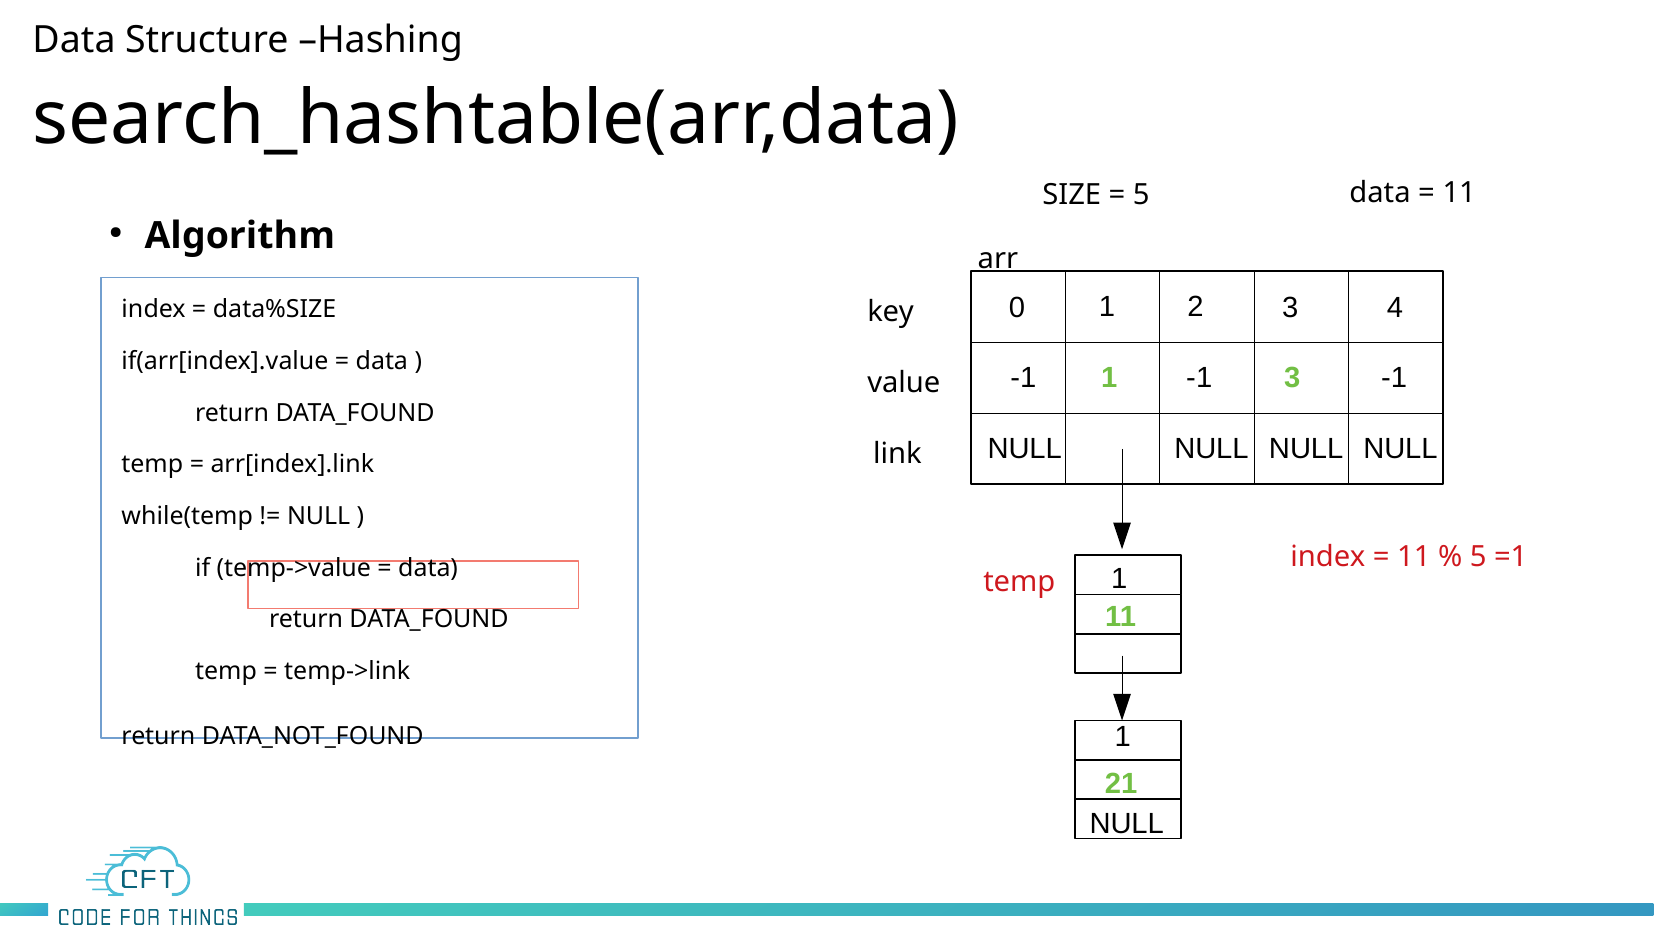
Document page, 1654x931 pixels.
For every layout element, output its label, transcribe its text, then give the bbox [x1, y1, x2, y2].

text_box [100, 277, 638, 739]
text_box Algorithm [94, 200, 886, 269]
text_box -1 [1366, 353, 1422, 402]
text_box [1066, 271, 1159, 342]
text_box NULL [972, 424, 1077, 473]
text_box NULL [1254, 424, 1348, 473]
text_box 1 [1099, 712, 1146, 759]
text_box [1160, 271, 1254, 342]
text_box key [852, 283, 1018, 353]
text_box value [852, 353, 1018, 437]
text_box data = 11 [1334, 163, 1512, 214]
text_box 2 [1172, 282, 1219, 331]
text_box 3 [1269, 353, 1325, 402]
text_box index = 11 % 5 =1 [1275, 527, 1583, 577]
text_box 21 [1090, 759, 1170, 808]
text_box [970, 473, 1065, 484]
text_box [1349, 343, 1444, 413]
text_box [1349, 414, 1444, 424]
text_box [1349, 271, 1444, 342]
text_box [1066, 343, 1159, 413]
text_box 3 [1267, 283, 1314, 331]
text_box 1 [1084, 282, 1131, 331]
text_box -1 [1171, 353, 1228, 402]
text_box [1074, 720, 1099, 799]
text_box temp [968, 553, 1097, 603]
text_box NULL [1159, 424, 1254, 473]
text_box NULL [1348, 424, 1453, 473]
text_box [1255, 414, 1348, 424]
text_box [1018, 414, 1065, 424]
text_box [1255, 473, 1348, 484]
text_box NULL [1074, 799, 1179, 847]
text_box SIZE = 5 [1027, 166, 1205, 216]
picture [59, 846, 237, 925]
text_box [1349, 473, 1444, 484]
title Data Structure –Hashing search_hashtable(arr,data) [32, 12, 1630, 166]
text_box 11 [1090, 592, 1199, 640]
text_box [1160, 343, 1254, 413]
text_box [1018, 343, 1065, 413]
text_box [1160, 473, 1254, 484]
text_box [1255, 271, 1348, 342]
text_box 0 [994, 283, 1041, 332]
text_box [970, 280, 1065, 342]
text_box [1074, 603, 1182, 674]
text_box [1255, 343, 1348, 413]
text_box 1 [1097, 554, 1143, 592]
text_box -1 [995, 353, 1052, 402]
text_box 4 [1372, 283, 1419, 331]
text_box [1066, 414, 1159, 484]
text_box arr [963, 230, 1141, 280]
text_box [1143, 555, 1182, 592]
text_box link [858, 424, 973, 474]
text_box [1146, 720, 1182, 839]
text_box [1160, 414, 1254, 424]
text_box 1 [1086, 353, 1142, 402]
text_box index = data%SIZE if(arr[index].value = data ) return DATA_FOUND temp = arr[index].link while(temp != NULL ) if (temp->value = data) return DATA_FOUND temp = temp->link return DATA_NOT_FOUND [106, 283, 798, 839]
